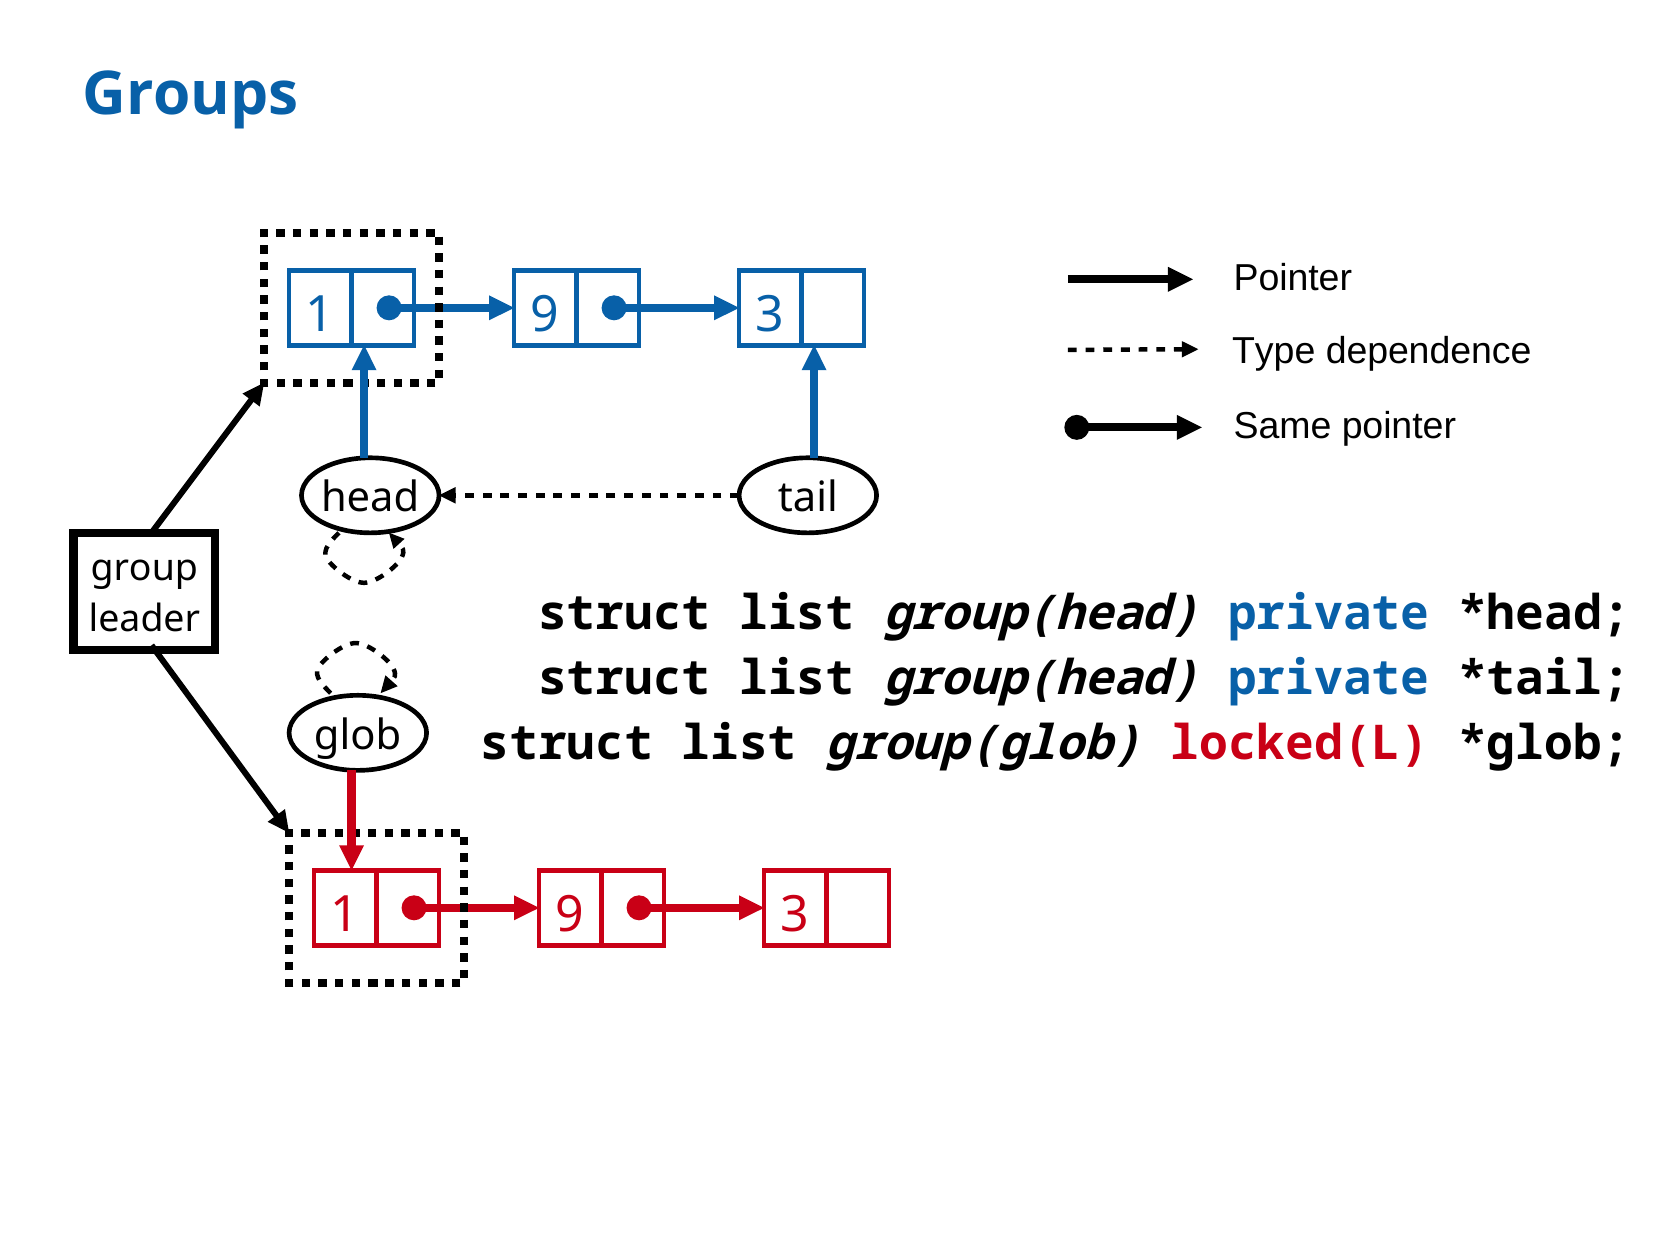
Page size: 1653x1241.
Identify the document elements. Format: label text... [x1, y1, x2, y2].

text_box 1 [315, 870, 375, 954]
text_box 3 [740, 270, 800, 354]
title Groups [82, 49, 1572, 211]
text_box 9 [515, 270, 575, 354]
text_box Same pointer [1218, 396, 1471, 454]
text_box glob [289, 695, 427, 771]
text_box Type dependence [1217, 322, 1547, 379]
text_box Pointer [1218, 248, 1367, 306]
text_box 9 [540, 870, 600, 954]
text_box tail [739, 457, 877, 533]
text_box struct list group(head) private *head; struct list group(head) private *tail; struct list group(glob) locked(L) *glob; [441, 570, 1646, 782]
text_box head [301, 457, 439, 533]
text_box 3 [765, 870, 825, 954]
text_box 1 [290, 270, 350, 354]
text_box group leader [73, 532, 216, 651]
